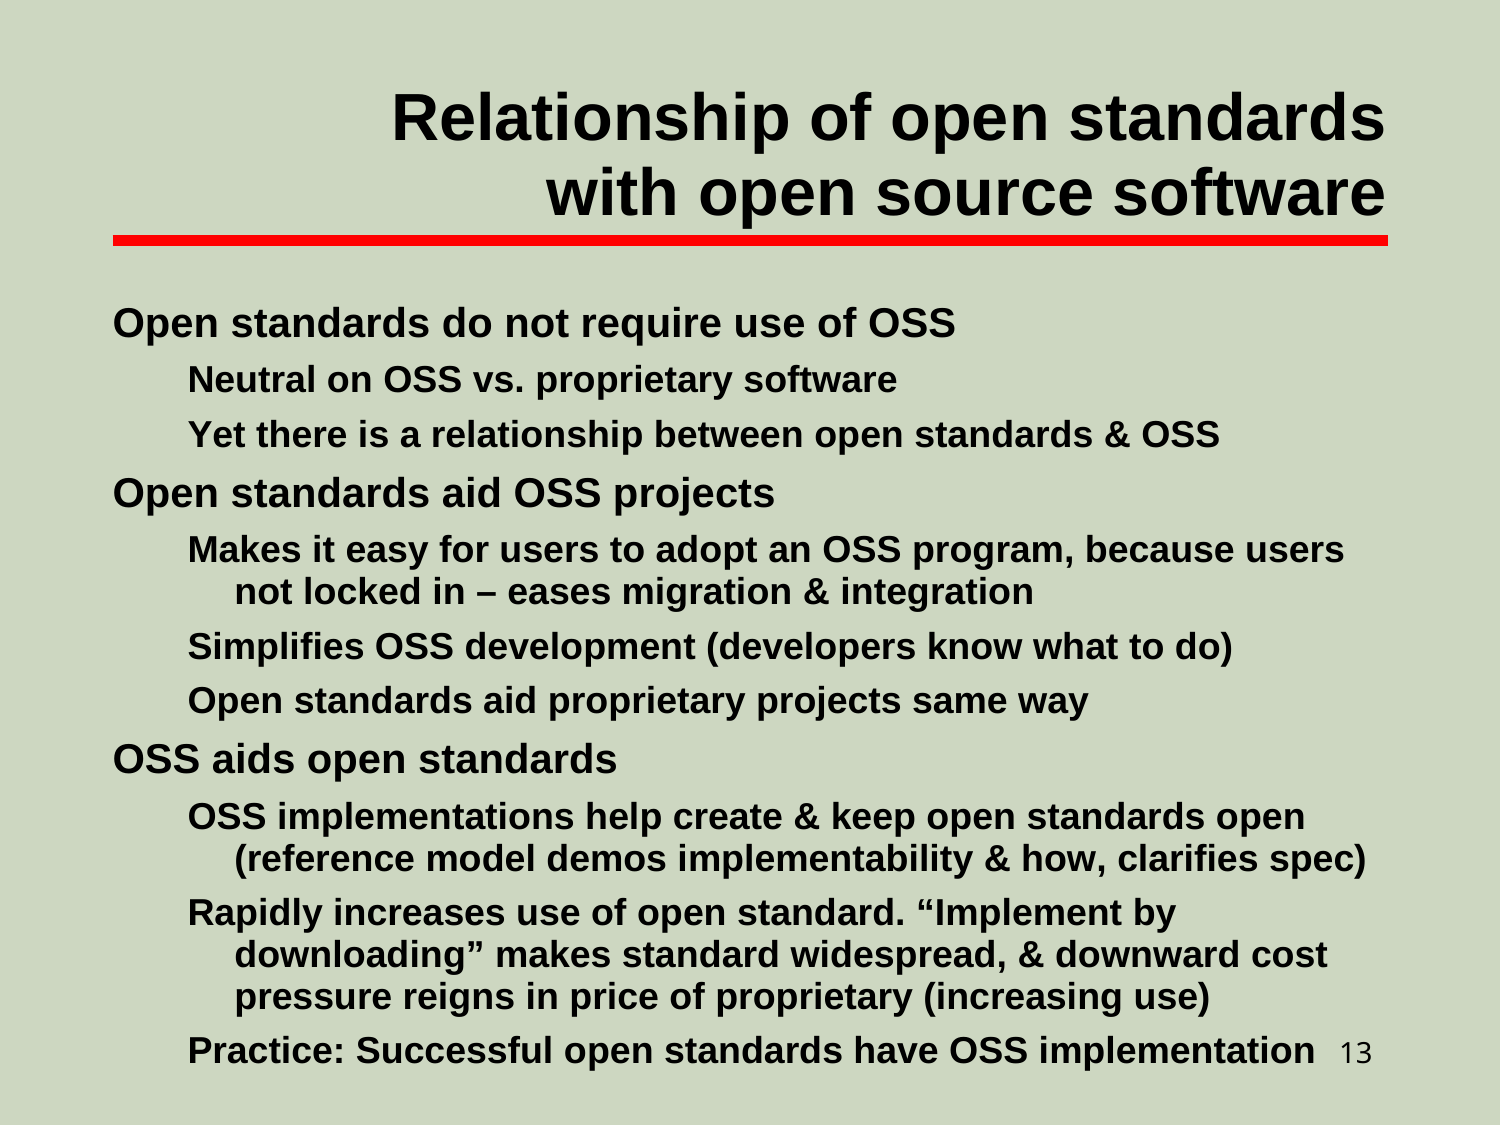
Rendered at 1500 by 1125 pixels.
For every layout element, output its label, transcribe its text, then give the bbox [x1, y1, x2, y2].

title Relationship of open standards with open source software [337, 79, 1388, 230]
list Open standards do not require use of OSS Neutral on OSS vs. proprietary software Yet there is a relationship between open standards & OSS Open standards aid OSS projects Makes it easy for users to adopt an OSS program, because users not locked in – eases migration & integration Simplifies OSS development (developers know what to do) Open standards aid proprietary projects same way OSS aids open standards OSS implementations help create & keep open standards open (reference model demos implementability & how, clarifies spec) Rapidly increases use of open standard. “Implement by downloading” makes standard widespread, & downward cost pressure reigns in price of proprietary (increasing use) Practice: Successful open standards have OSS implementation [112, 299, 1388, 1111]
